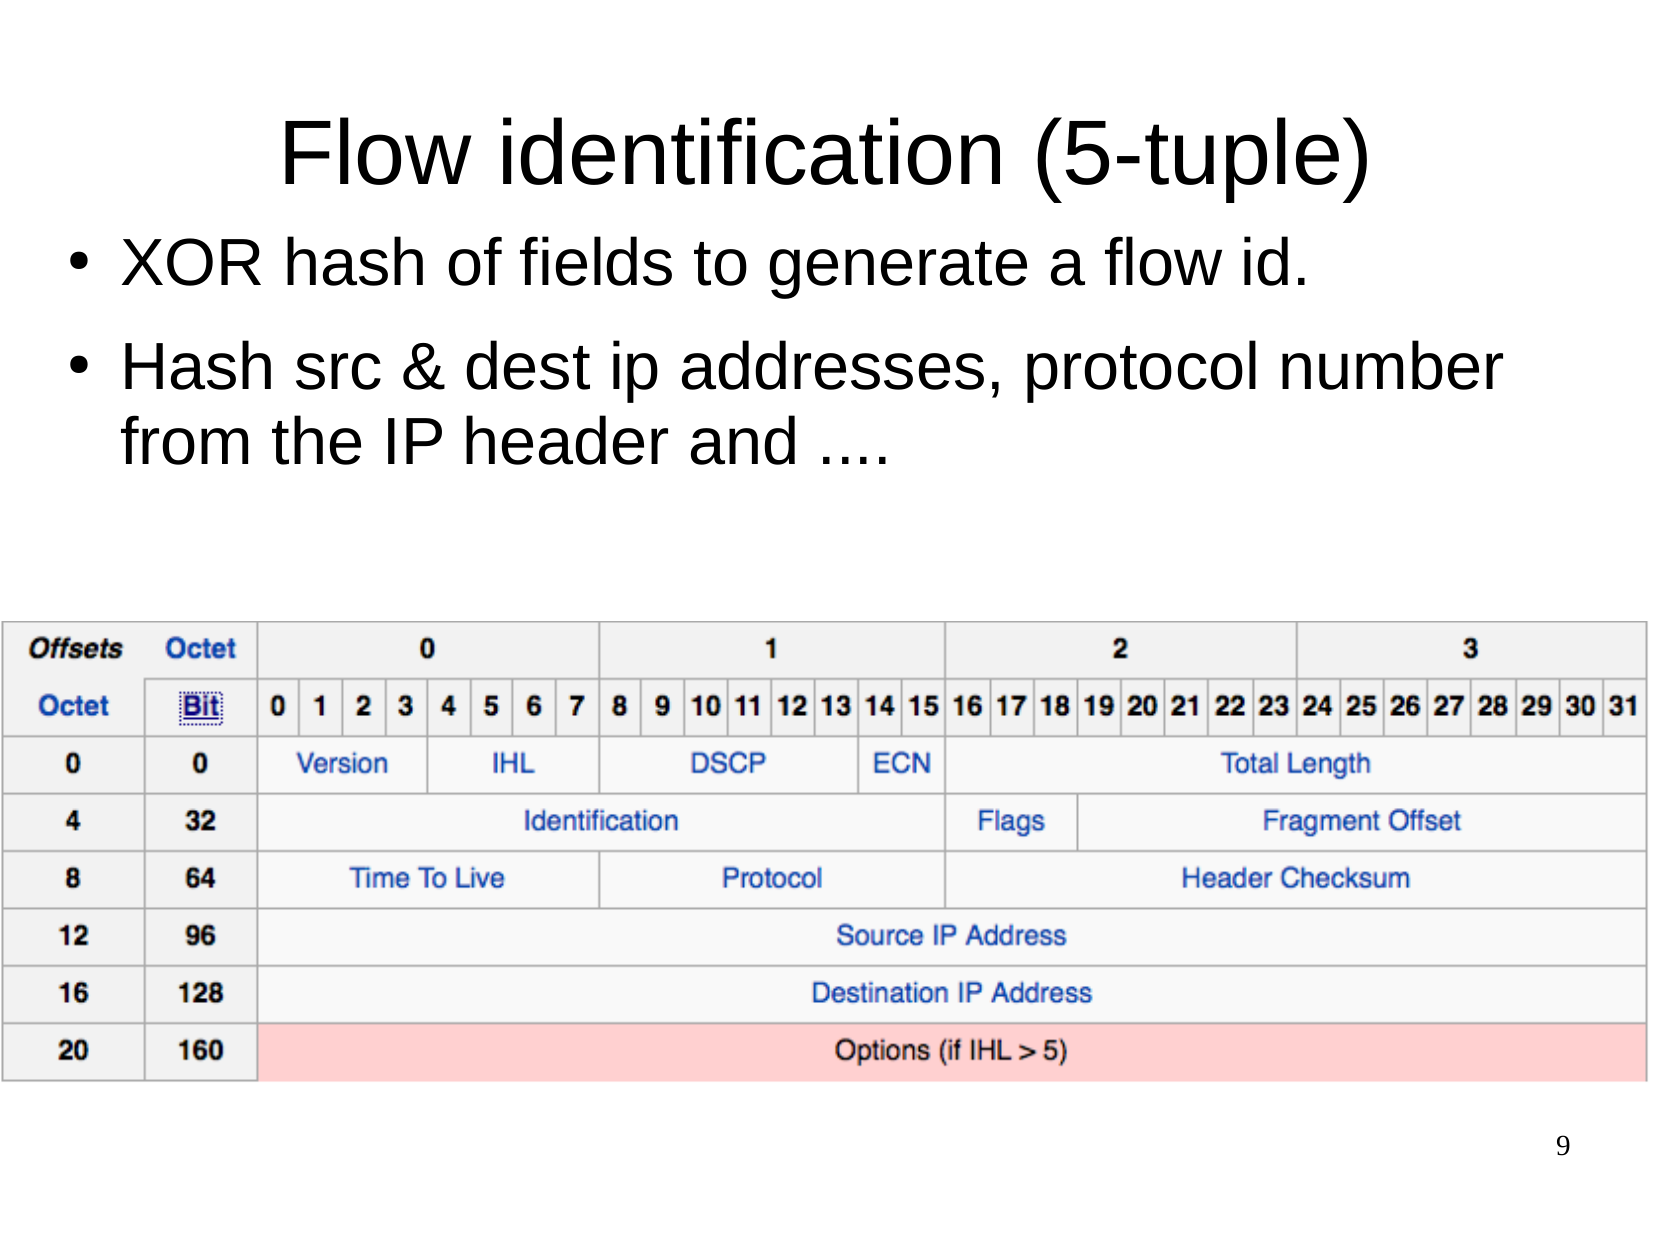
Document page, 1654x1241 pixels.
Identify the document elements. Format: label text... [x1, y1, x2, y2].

list XOR hash of fields to generate a flow id. Hash src & dest ip addresses, protocol number from the IP header and .... [49, 225, 1576, 601]
picture [0, 621, 1654, 1088]
title Flow identification (5-tuple) [82, 49, 1571, 225]
